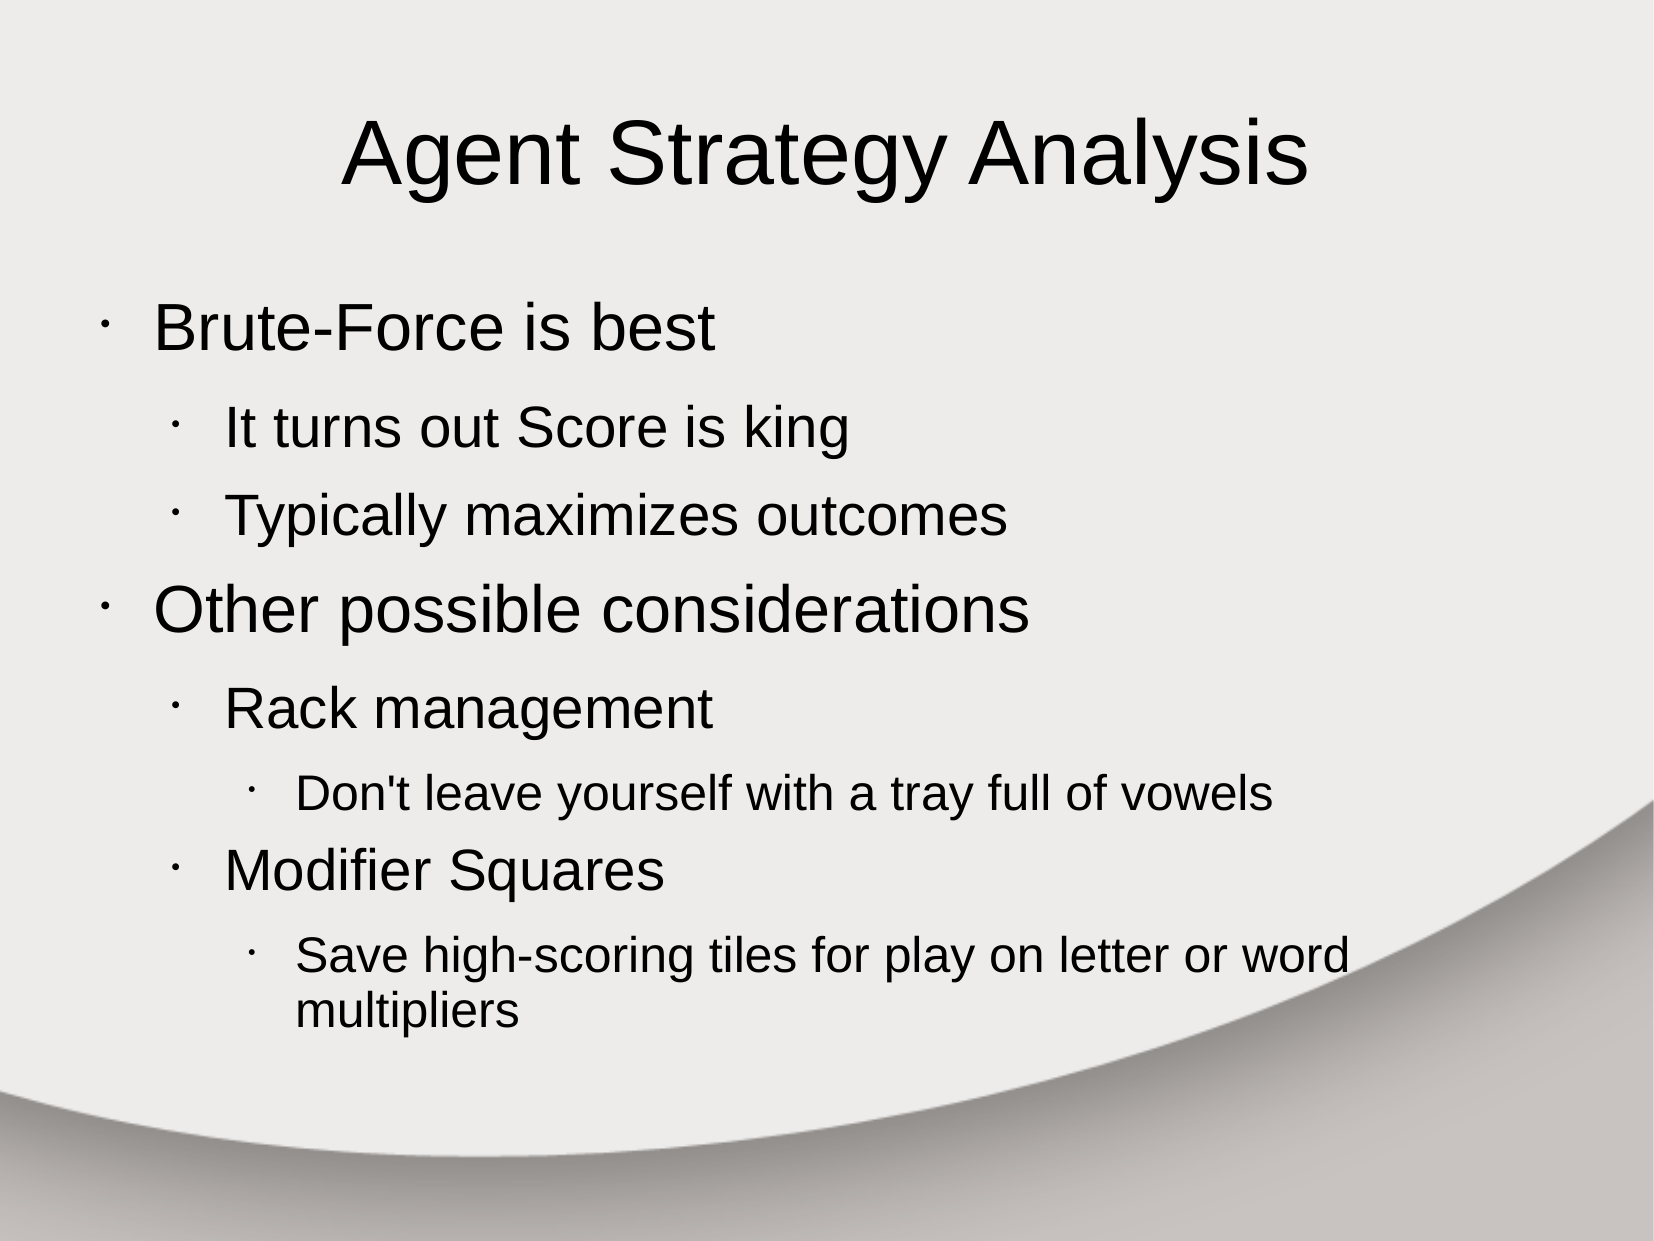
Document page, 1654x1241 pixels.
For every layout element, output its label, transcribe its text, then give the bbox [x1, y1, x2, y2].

list Brute-Force is best It turns out Score is king Typically maximizes outcomes Other possible considerations Rack management Don't leave yourself with a tray full of vowels Modifier Squares Save high-scoring tiles for play on letter or word multipliers [82, 290, 1571, 1094]
picture [0, 0, 1654, 1241]
title Agent Strategy Analysis [82, 56, 1571, 250]
